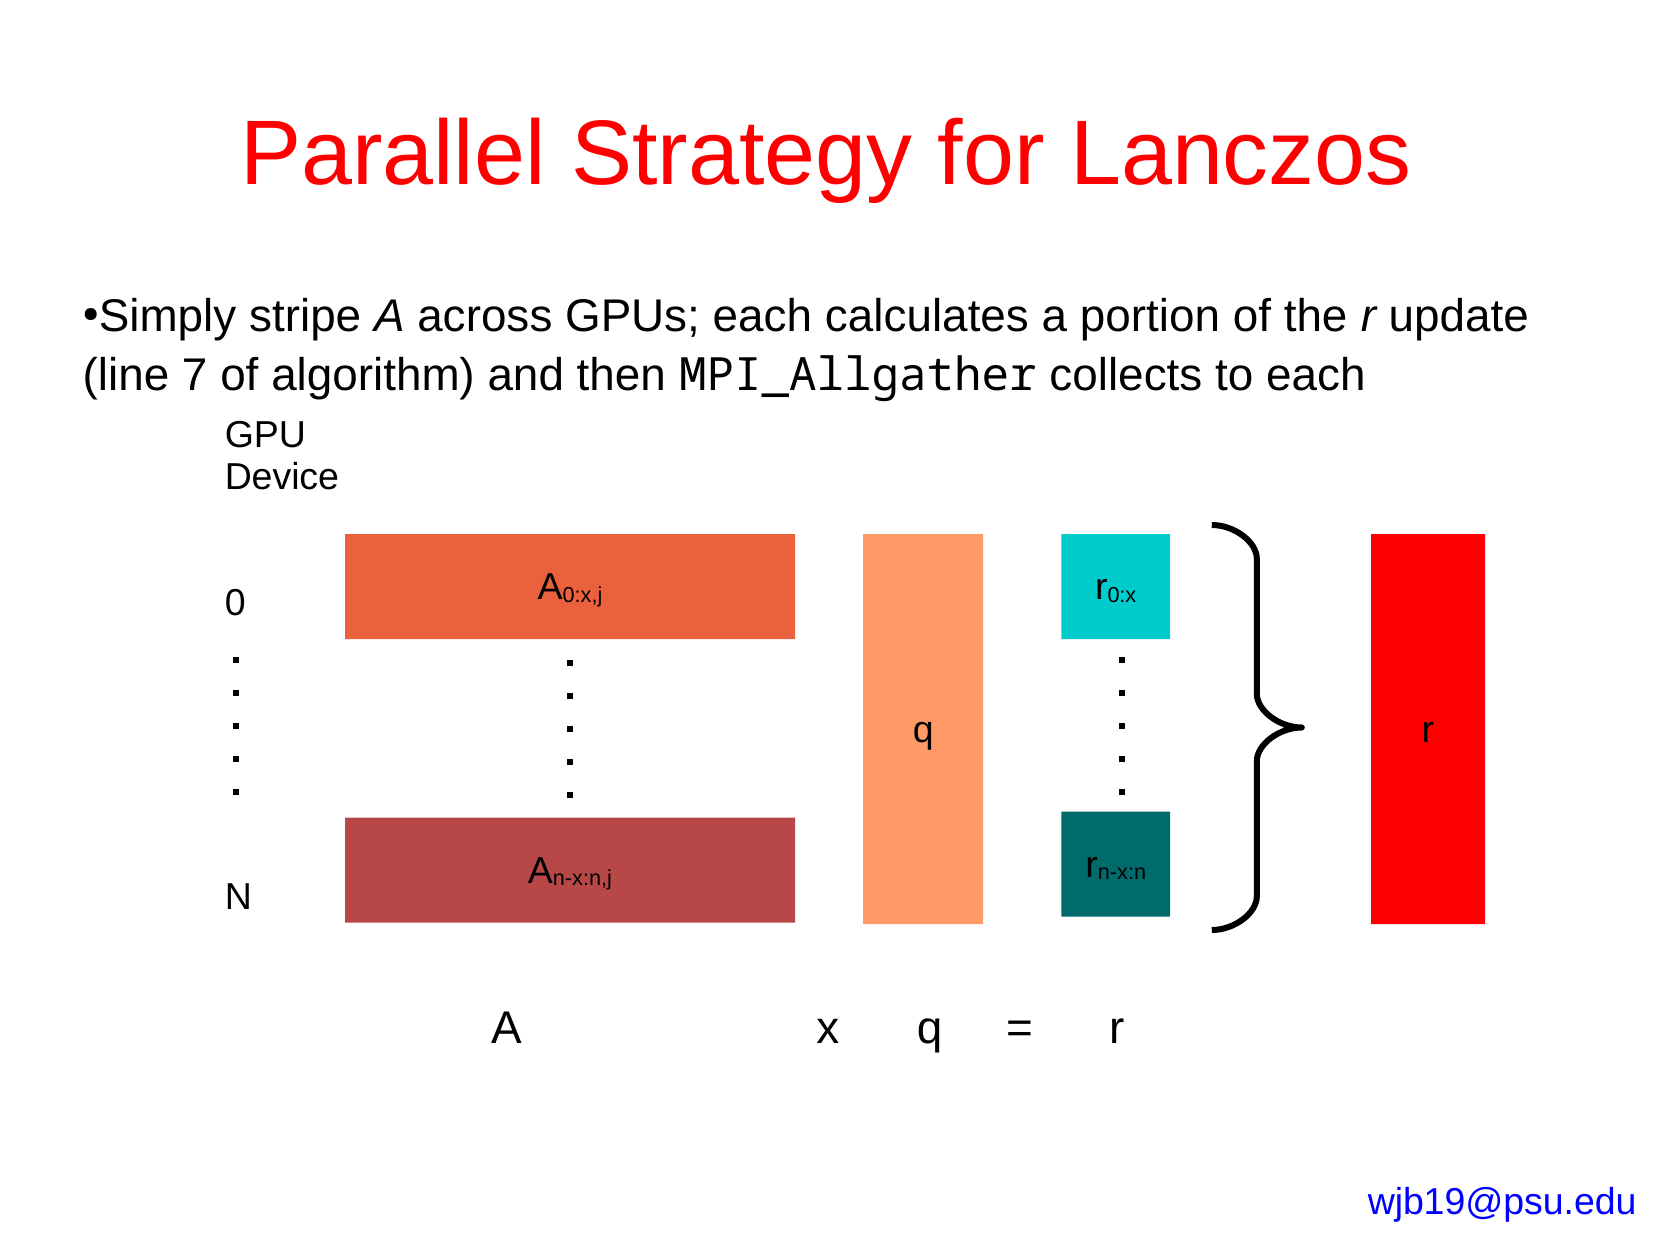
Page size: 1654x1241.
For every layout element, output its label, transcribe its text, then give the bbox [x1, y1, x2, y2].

text_box A0:x,j [354, 534, 796, 640]
text_box rn-x:n [1061, 811, 1171, 917]
text_box A x q = r [491, 1002, 1486, 1054]
title Parallel Strategy for Lanczos [82, 49, 1571, 257]
text_box wjb19@psu.edu [1353, 1173, 1652, 1231]
text_box r0:x [1061, 534, 1171, 640]
subtitle Simply stripe A across GPUs; each calculates a portion of the r update (line 7 of algorithm) and then MPI_Allgather collects to each [82, 290, 1538, 1010]
text_box An-x:n,j [354, 817, 796, 923]
text_box GPU Device 0 N [210, 405, 354, 925]
text_box r [1371, 534, 1486, 925]
text_box q [863, 534, 984, 925]
